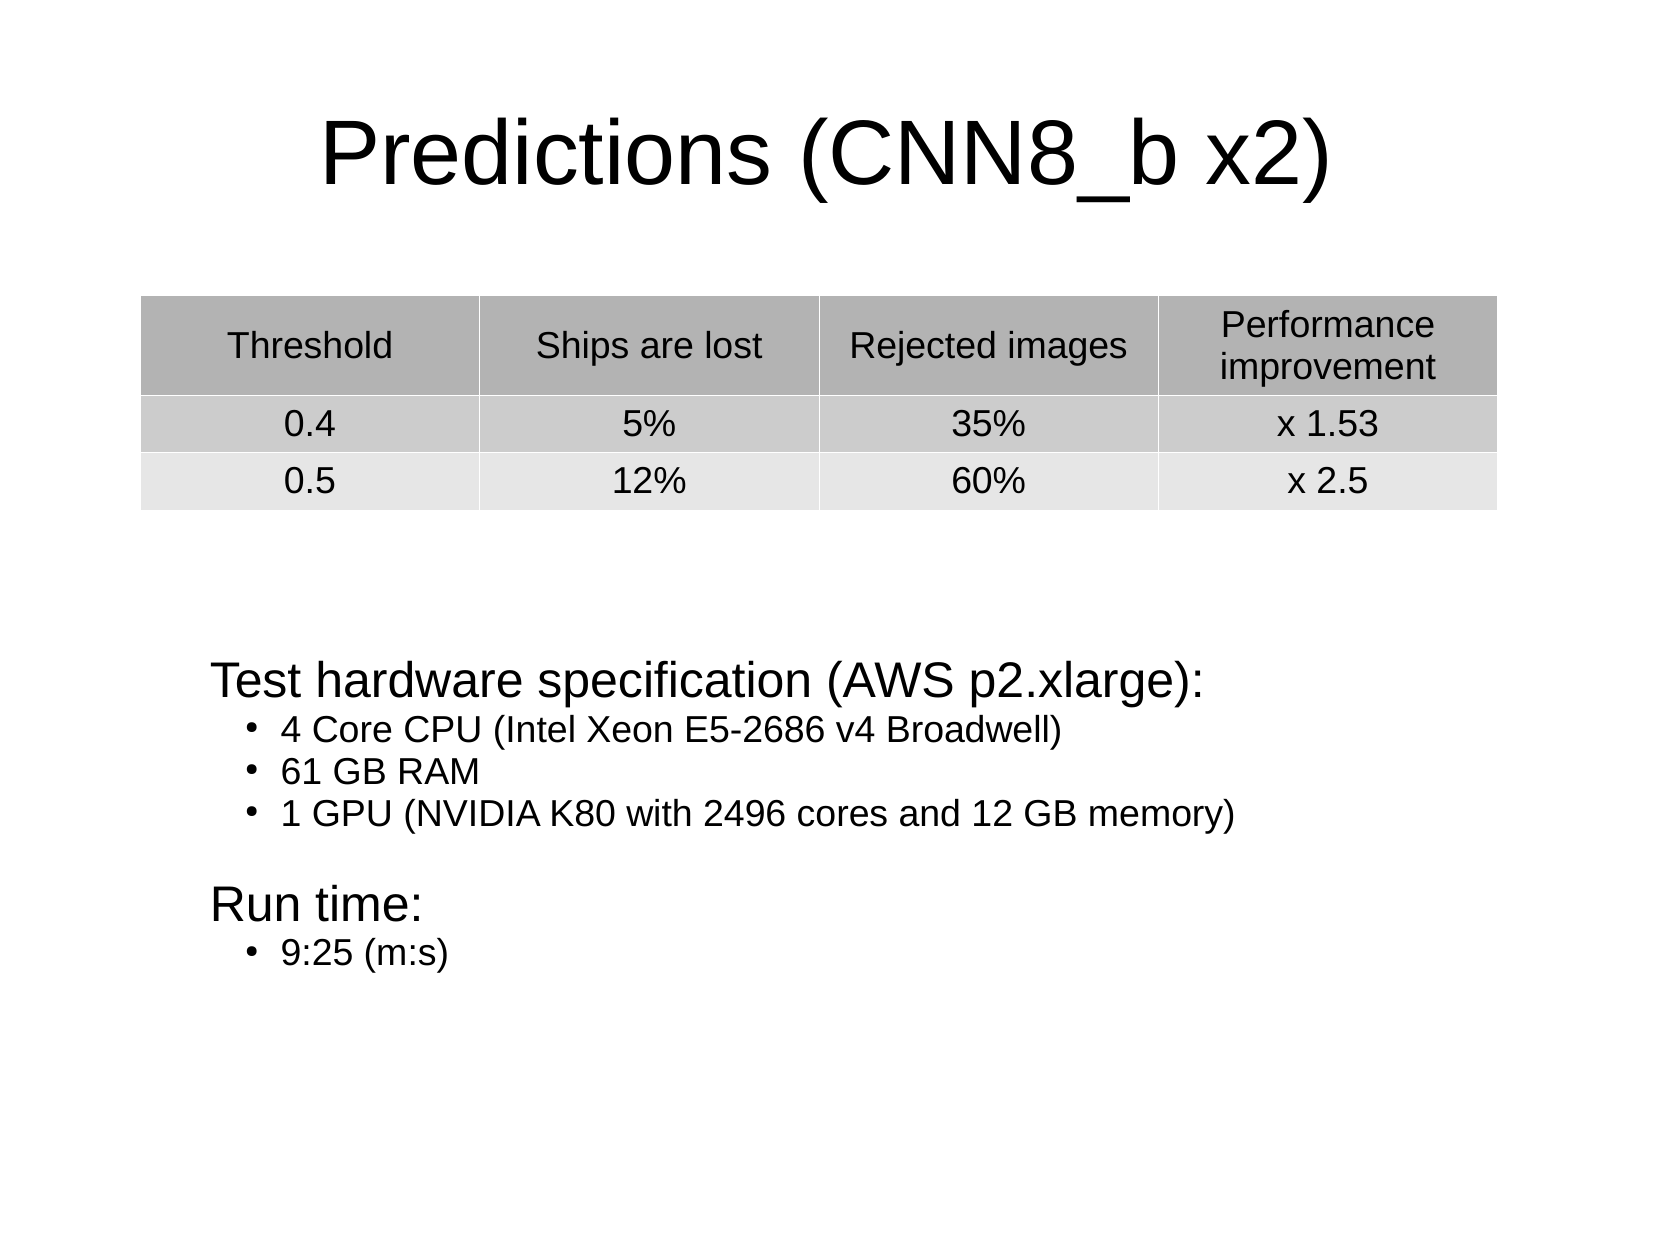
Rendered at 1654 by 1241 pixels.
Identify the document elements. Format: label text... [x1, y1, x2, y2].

table_header Threshold [141, 296, 479, 395]
title Predictions (CNN8_b x2) [82, 49, 1571, 257]
table_cell 35% [820, 396, 1158, 452]
table_cell 12% [480, 453, 819, 510]
table_header Performance improvement [1159, 296, 1497, 395]
table_cell 0.4 [141, 396, 479, 452]
table_cell 0.5 [141, 453, 479, 510]
table_header Rejected images [820, 296, 1158, 395]
table_header Ships are lost [480, 296, 819, 395]
table_cell x 2.5 [1159, 453, 1497, 510]
table_cell 5% [480, 396, 819, 452]
table_cell 60% [820, 453, 1158, 510]
table_cell x 1.53 [1159, 396, 1497, 452]
text_box Test hardware specification (AWS p2.xlarge): 4 Core CPU (Intel Xeon E5‑2686 v4 Broadwell) 61 GB RAM 1 GPU (NVIDIA K80 with 2496 cores and 12 GB memory) Run time: 9:25 (m:s) [195, 645, 1441, 982]
